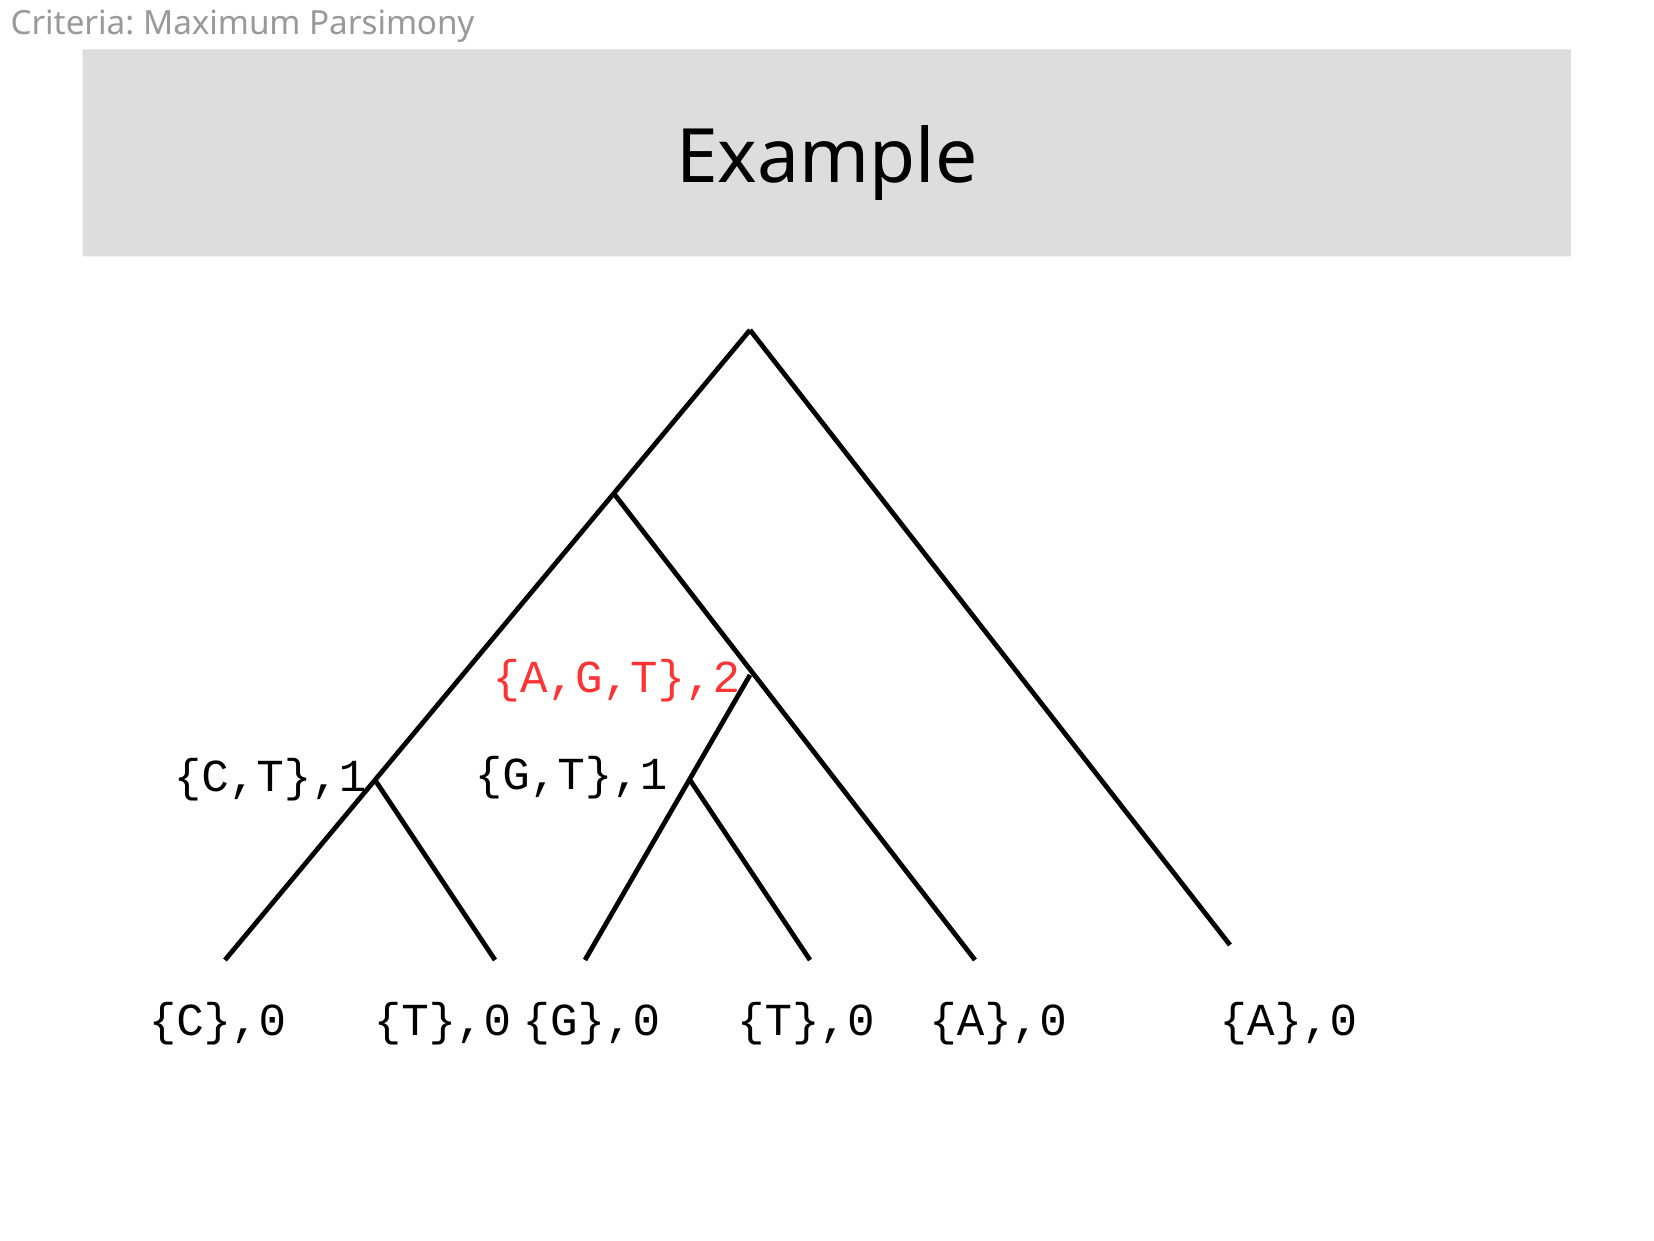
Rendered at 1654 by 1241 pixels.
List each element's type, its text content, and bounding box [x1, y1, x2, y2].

text_box {A},0 [914, 990, 1095, 1051]
text_box {A,G,T},2 [477, 647, 769, 708]
text_box {A},0 [1204, 990, 1396, 1051]
text_box {G,T},1 [460, 743, 684, 808]
text_box Criteria: Maximum Parsimony [10, 0, 513, 73]
title Example [82, 49, 1571, 257]
text_box {G},0 [507, 990, 688, 1051]
text_box {T},0 [722, 990, 902, 1051]
text_box {T},0 [359, 990, 507, 1051]
text_box {C},0 [134, 990, 330, 1066]
text_box {C,T},1 [159, 745, 383, 811]
